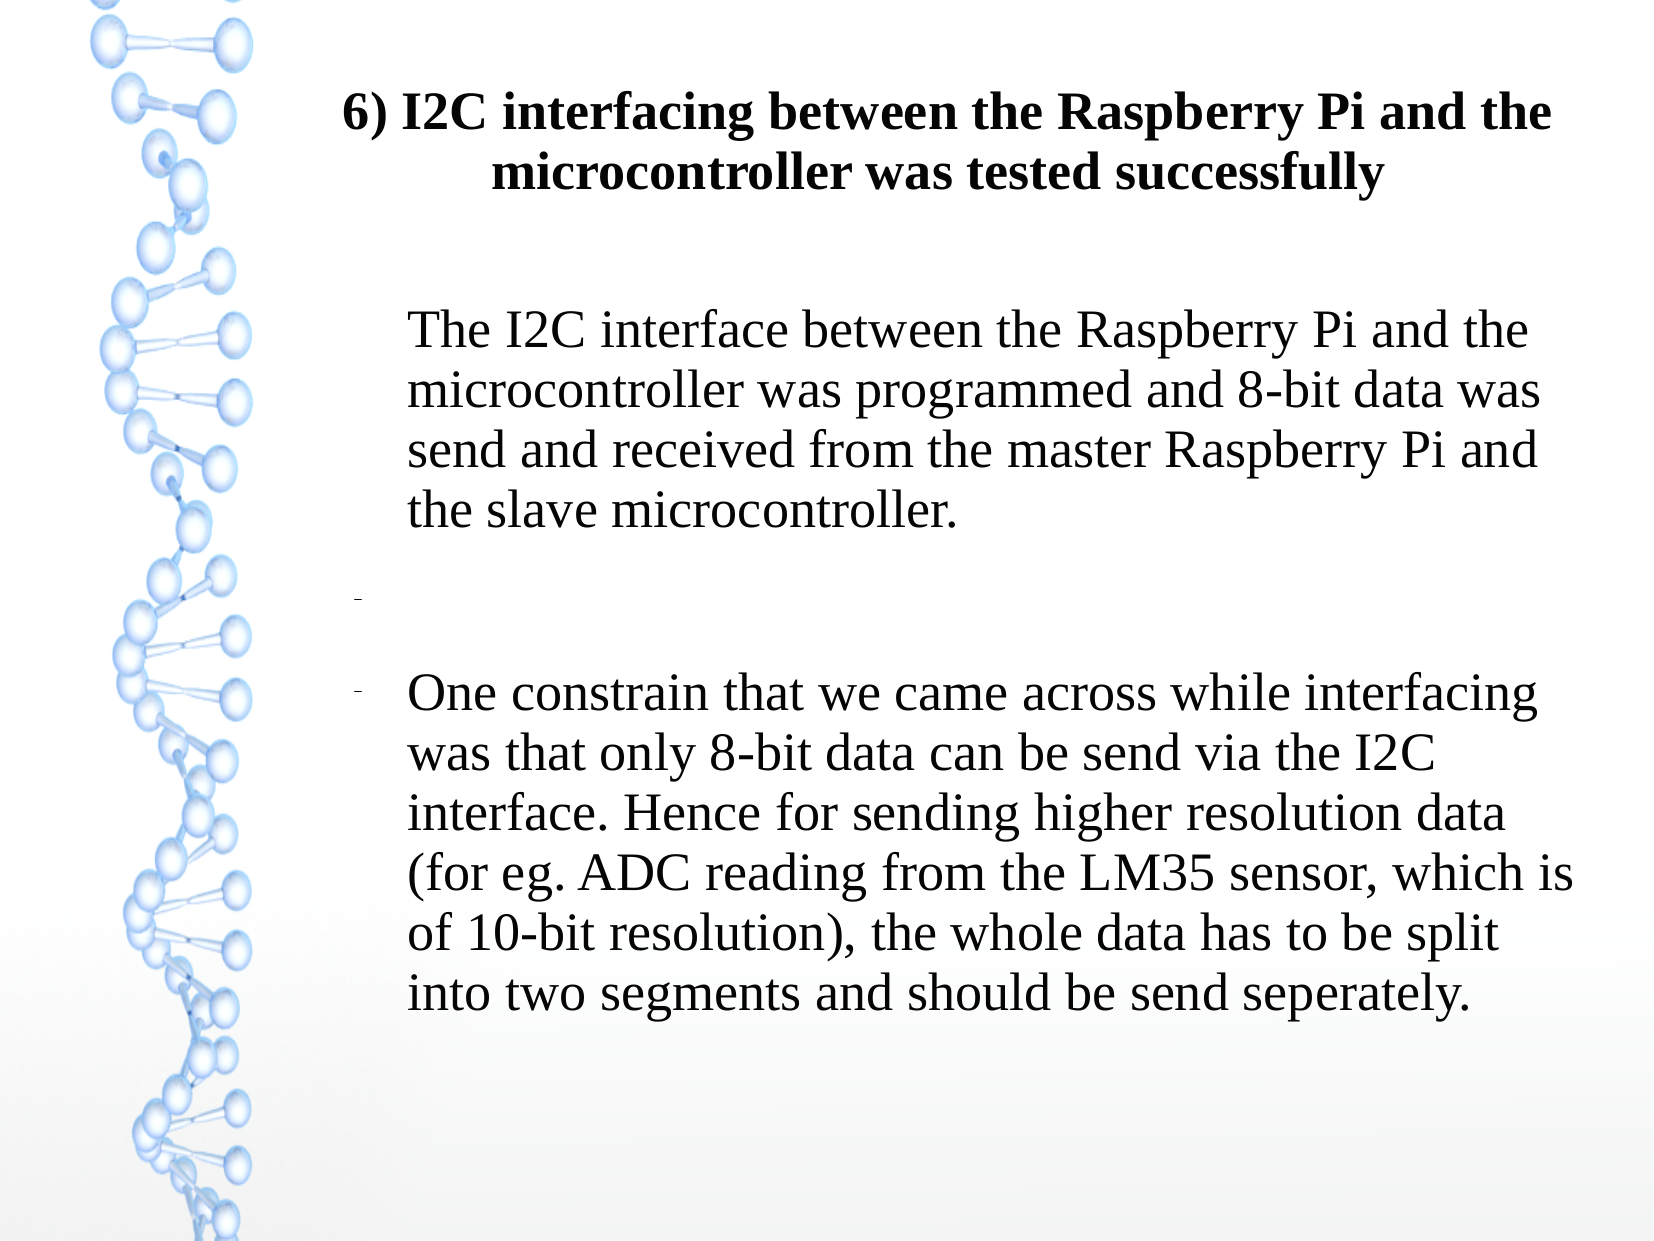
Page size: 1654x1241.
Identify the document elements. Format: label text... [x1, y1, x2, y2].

title 6) I2C interfacing between the Raspberry Pi and the microcontroller was tested successfully [153, 47, 1654, 237]
list The I2C interface between the Raspberry Pi and the microcontroller was programmed and 8-bit data was send and received from the master Raspberry Pi and the slave microcontroller. One constrain that we came across while interfacing was that only 8-bit data can be send via the I2C interface. Hence for sending higher resolution data (for eg. ADC reading from the LM35 sensor, which is of 10-bit resolution), the whole data has to be split into two segments and should be send seperately. [265, 299, 1595, 1182]
picture [0, 0, 1654, 1241]
